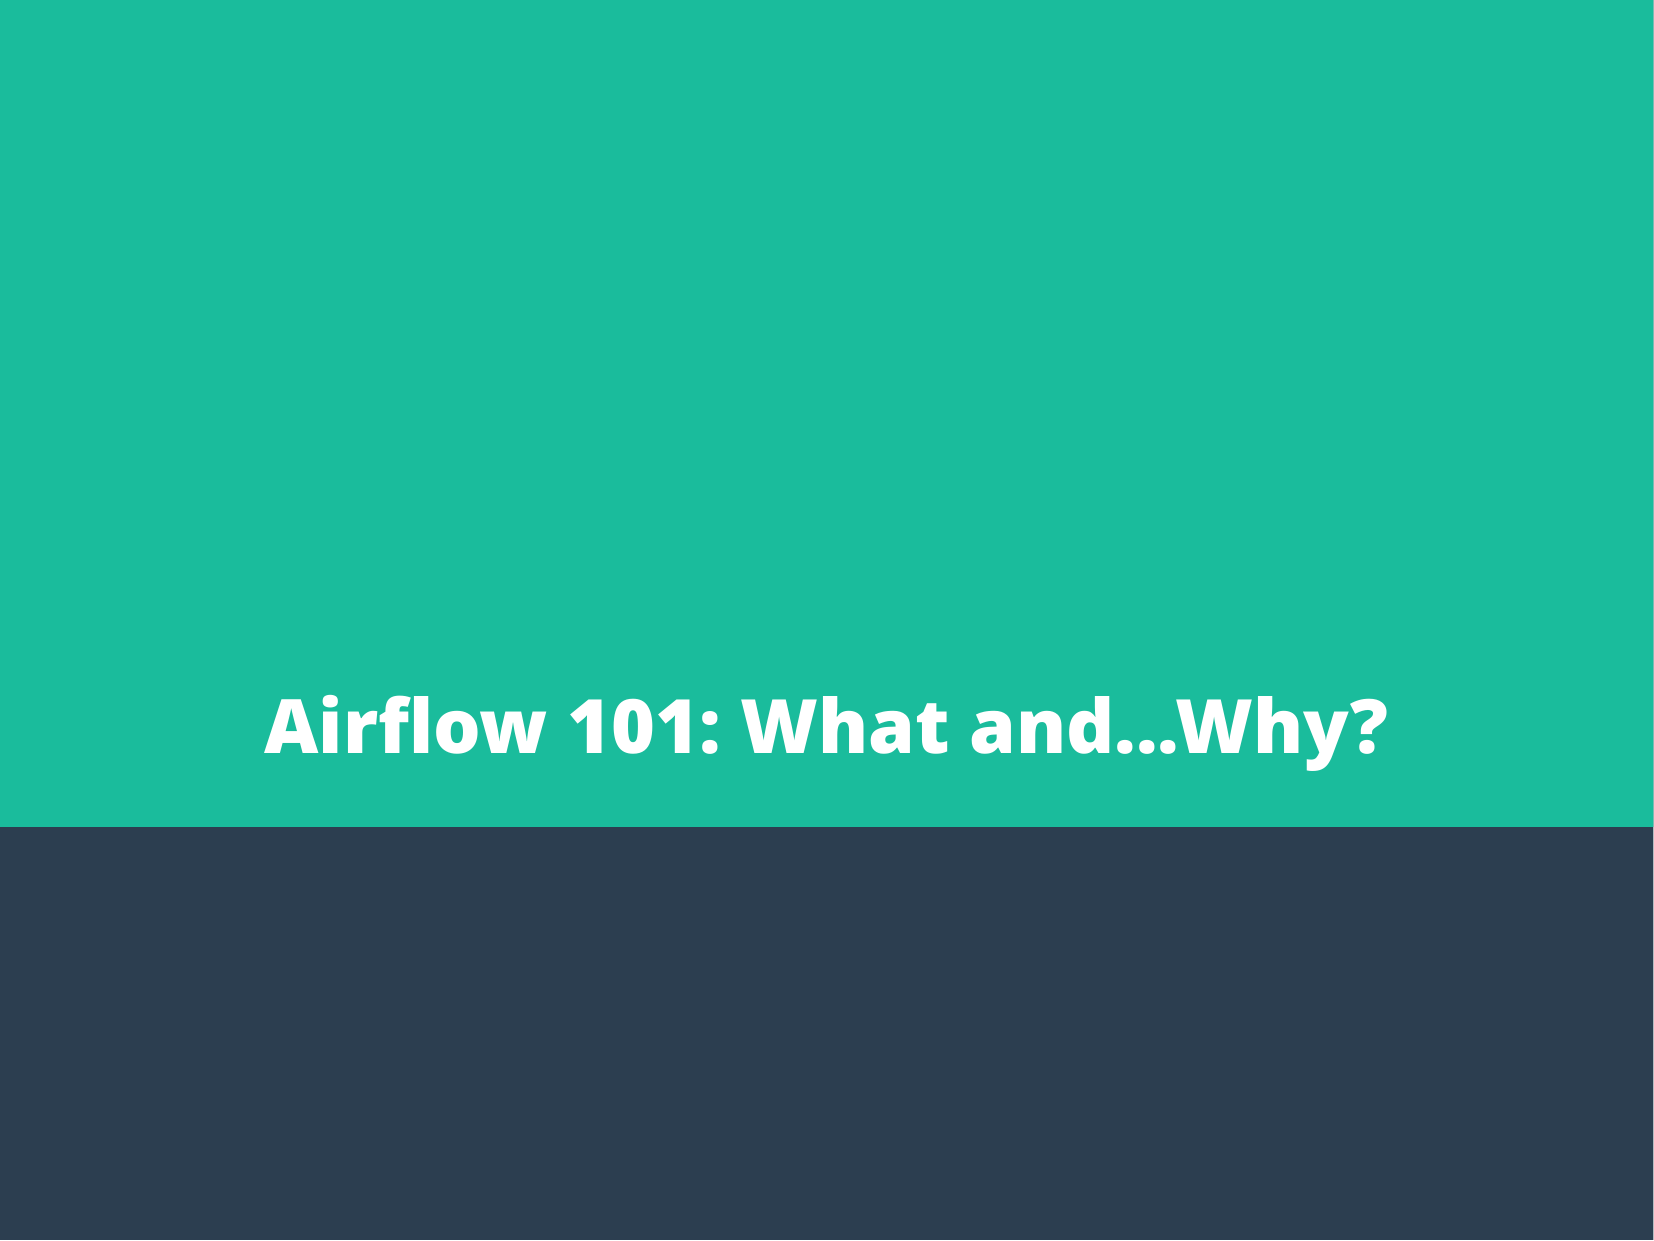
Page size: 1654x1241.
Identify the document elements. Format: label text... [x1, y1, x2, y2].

title Airflow 101: What and...Why? [59, 620, 1595, 778]
